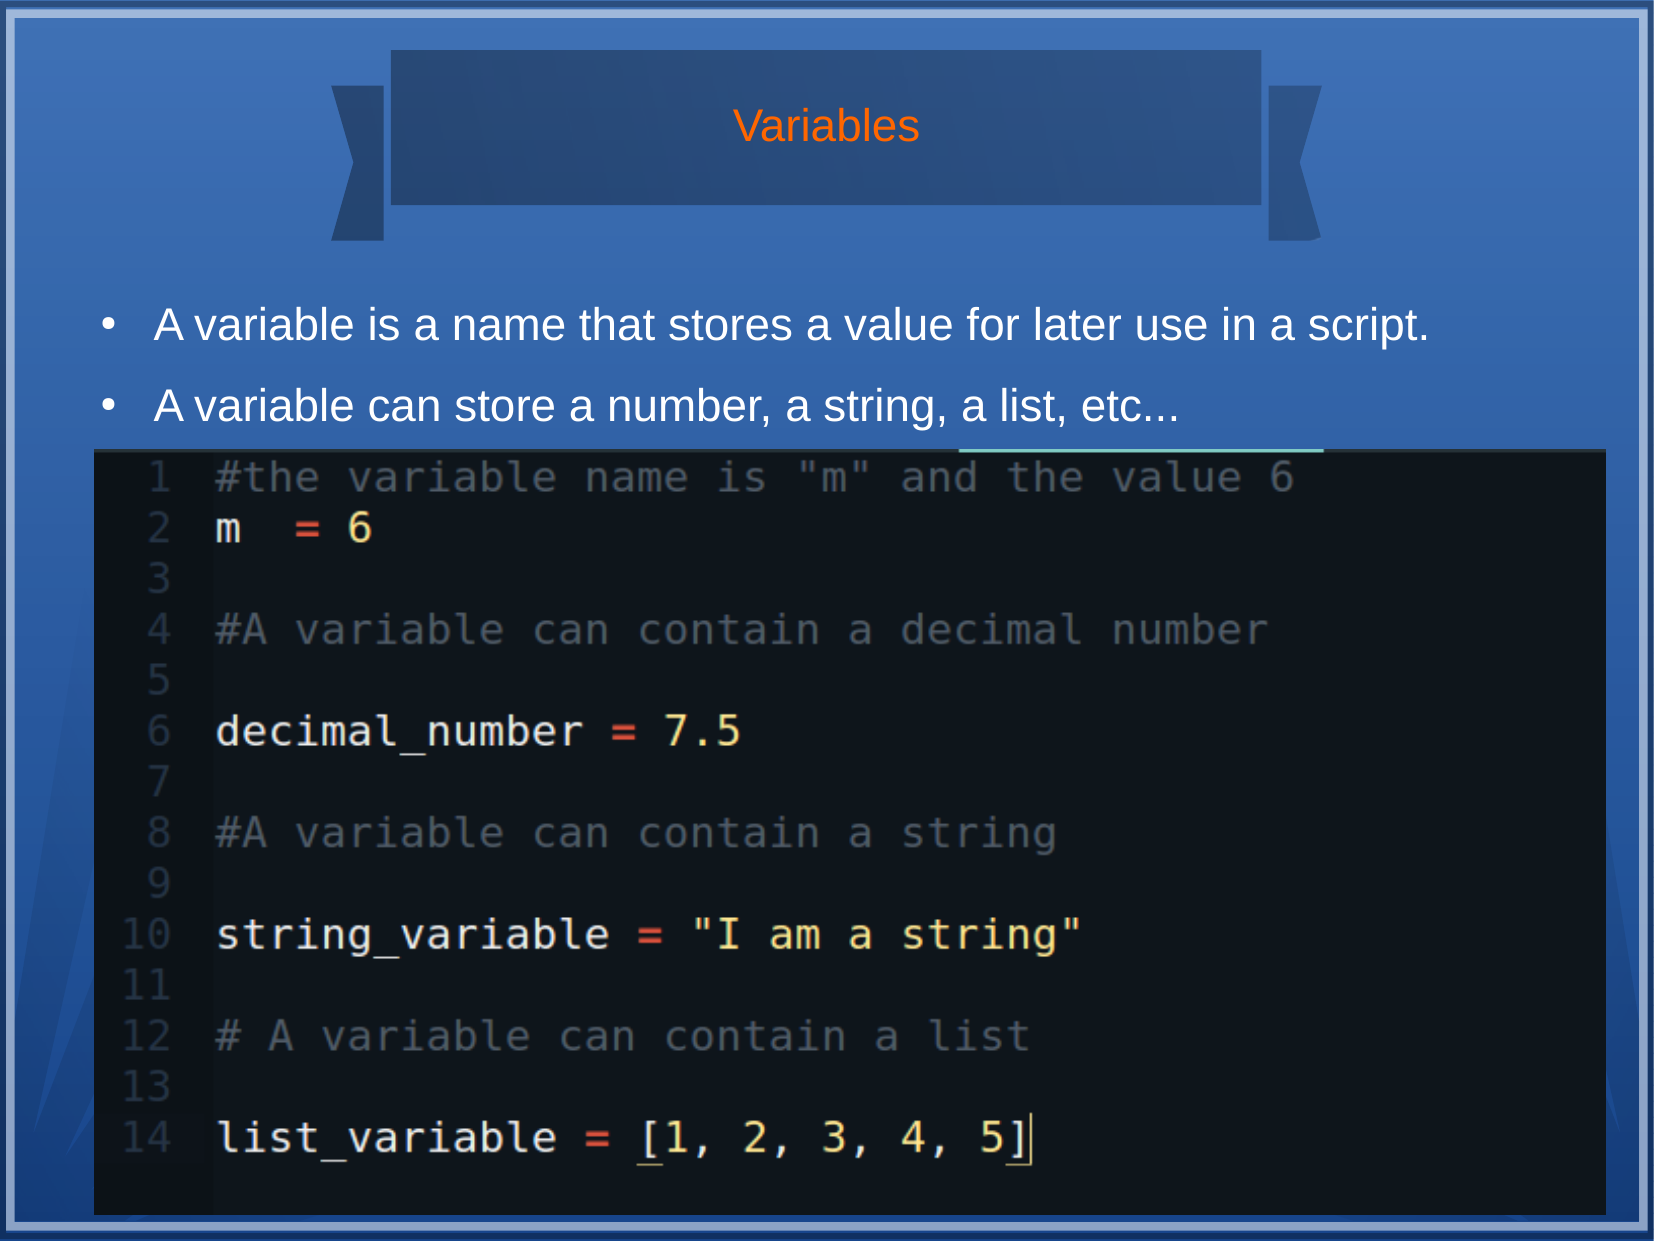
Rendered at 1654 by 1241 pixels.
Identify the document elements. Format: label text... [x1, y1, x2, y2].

title Variables [389, 47, 1264, 205]
list A variable is a name that stores a value for later use in a script. A variable can store a number, a string, a list, etc... [82, 299, 1571, 1241]
picture [94, 449, 1606, 1216]
